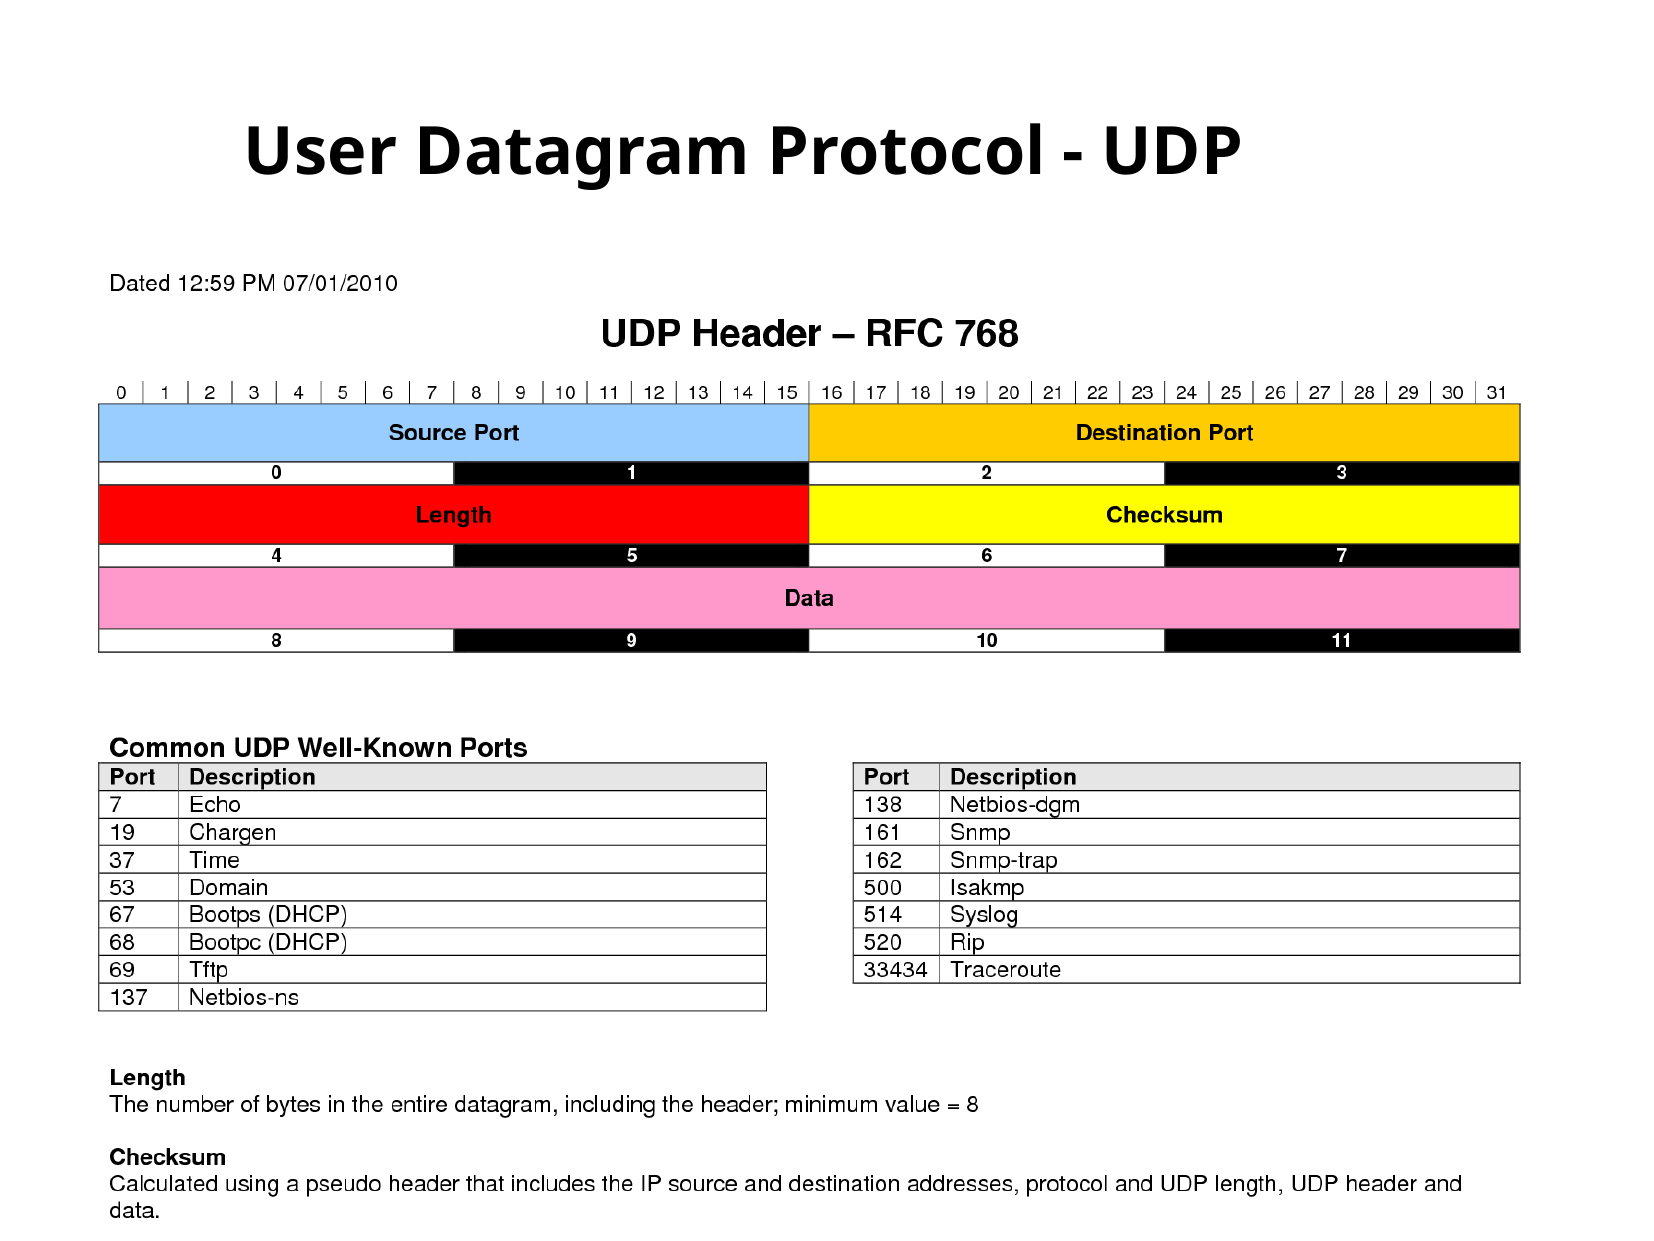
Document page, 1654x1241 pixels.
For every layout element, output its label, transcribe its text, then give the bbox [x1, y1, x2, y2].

title User Datagram Protocol - UDP [0, 49, 1489, 201]
picture [0, 201, 1618, 1241]
